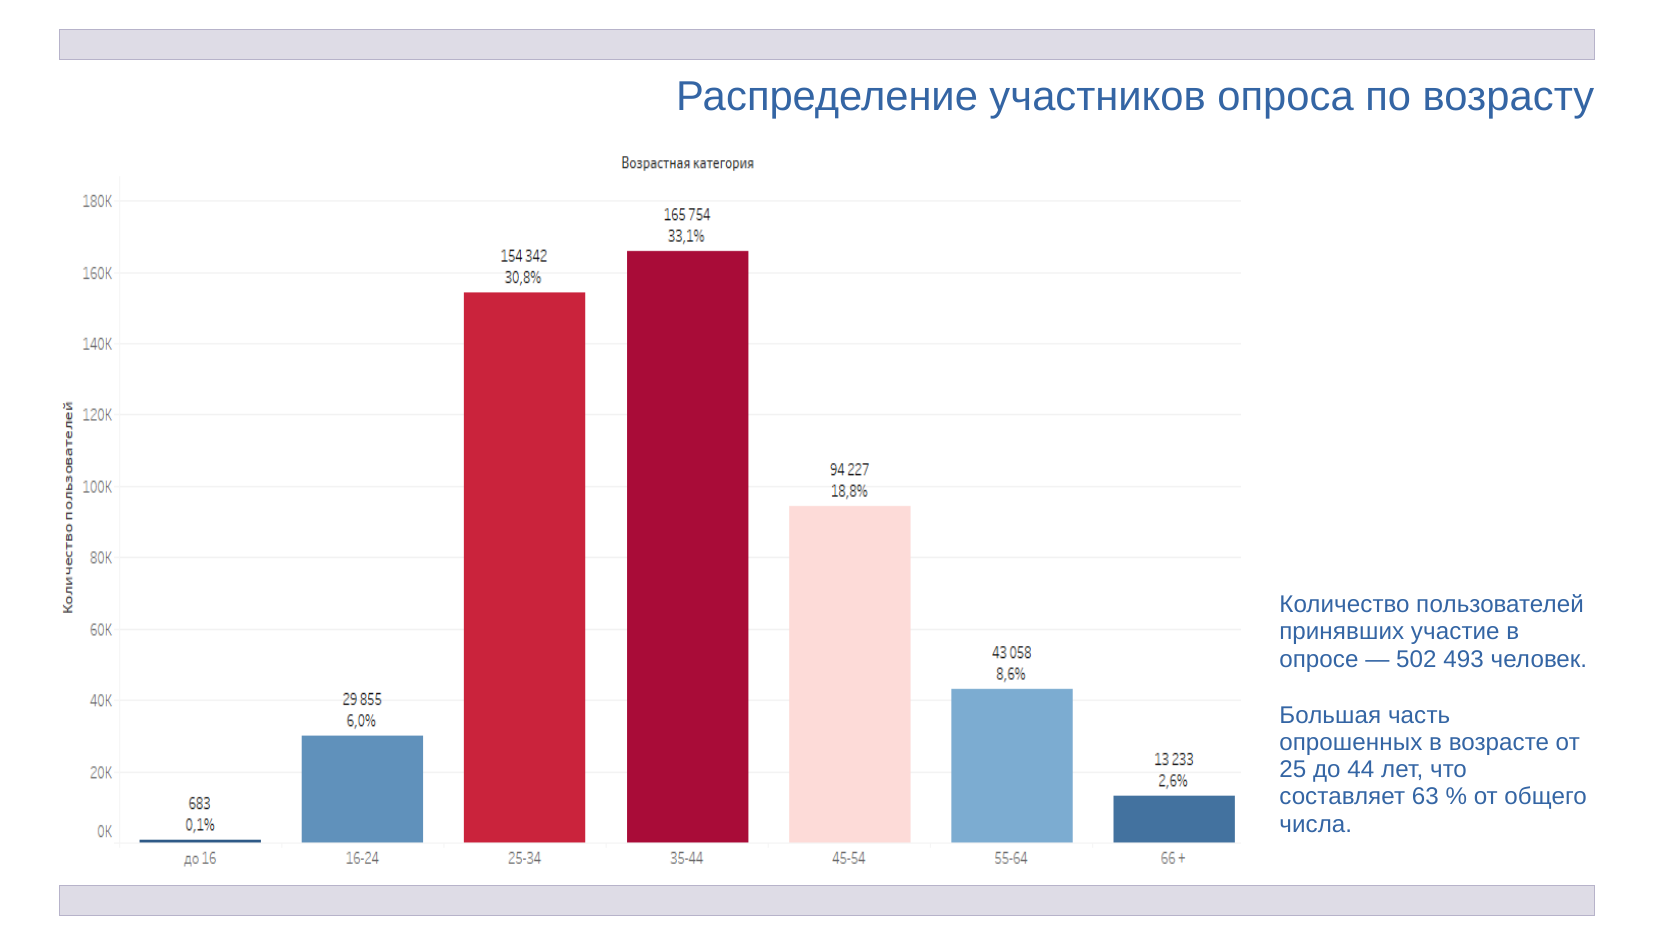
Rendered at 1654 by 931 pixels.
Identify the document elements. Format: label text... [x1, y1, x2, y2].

list Количество пользователей принявших участие в опросе — 502 493 человек. Большая часть опрошенных в возрасте от 25 до 44 лет, что составляет 63 % от общего числа. [1241, 590, 1595, 857]
text_box [59, 29, 1595, 60]
picture [59, 147, 1241, 872]
text_box [59, 885, 1595, 916]
title Распределение участников опроса по возрасту [620, 60, 1595, 134]
